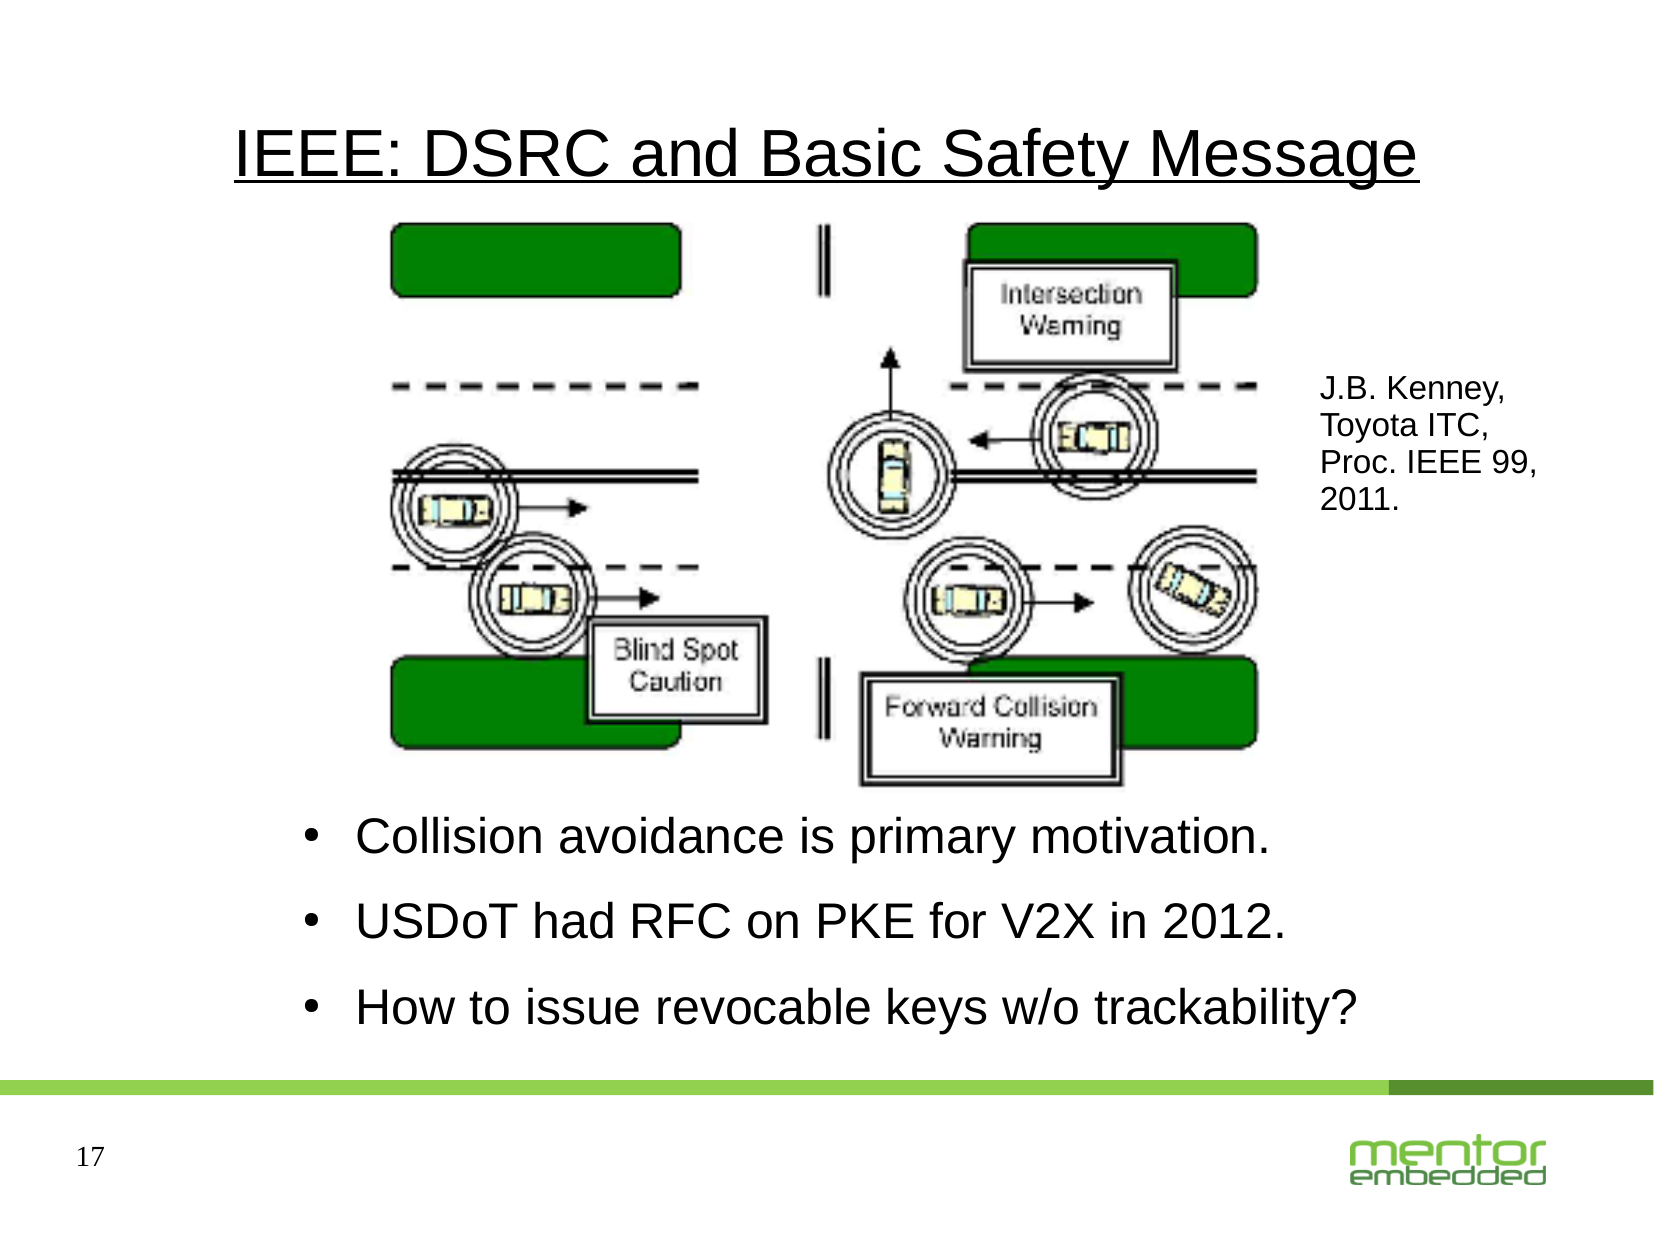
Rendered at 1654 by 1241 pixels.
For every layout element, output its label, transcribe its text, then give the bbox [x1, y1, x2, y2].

list Collision avoidance is primary motivation. USDoT had RFC on PKE for V2X in 2012. How to issue revocable keys w/o trackability? [285, 808, 1396, 1096]
title IEEE: DSRC and Basic Safety Message [82, 49, 1571, 257]
picture [388, 209, 1266, 811]
text_box J.B. Kenney, Toyota ITC, Proc. IEEE 99, 2011. [1305, 362, 1554, 526]
picture [1350, 1134, 1546, 1185]
